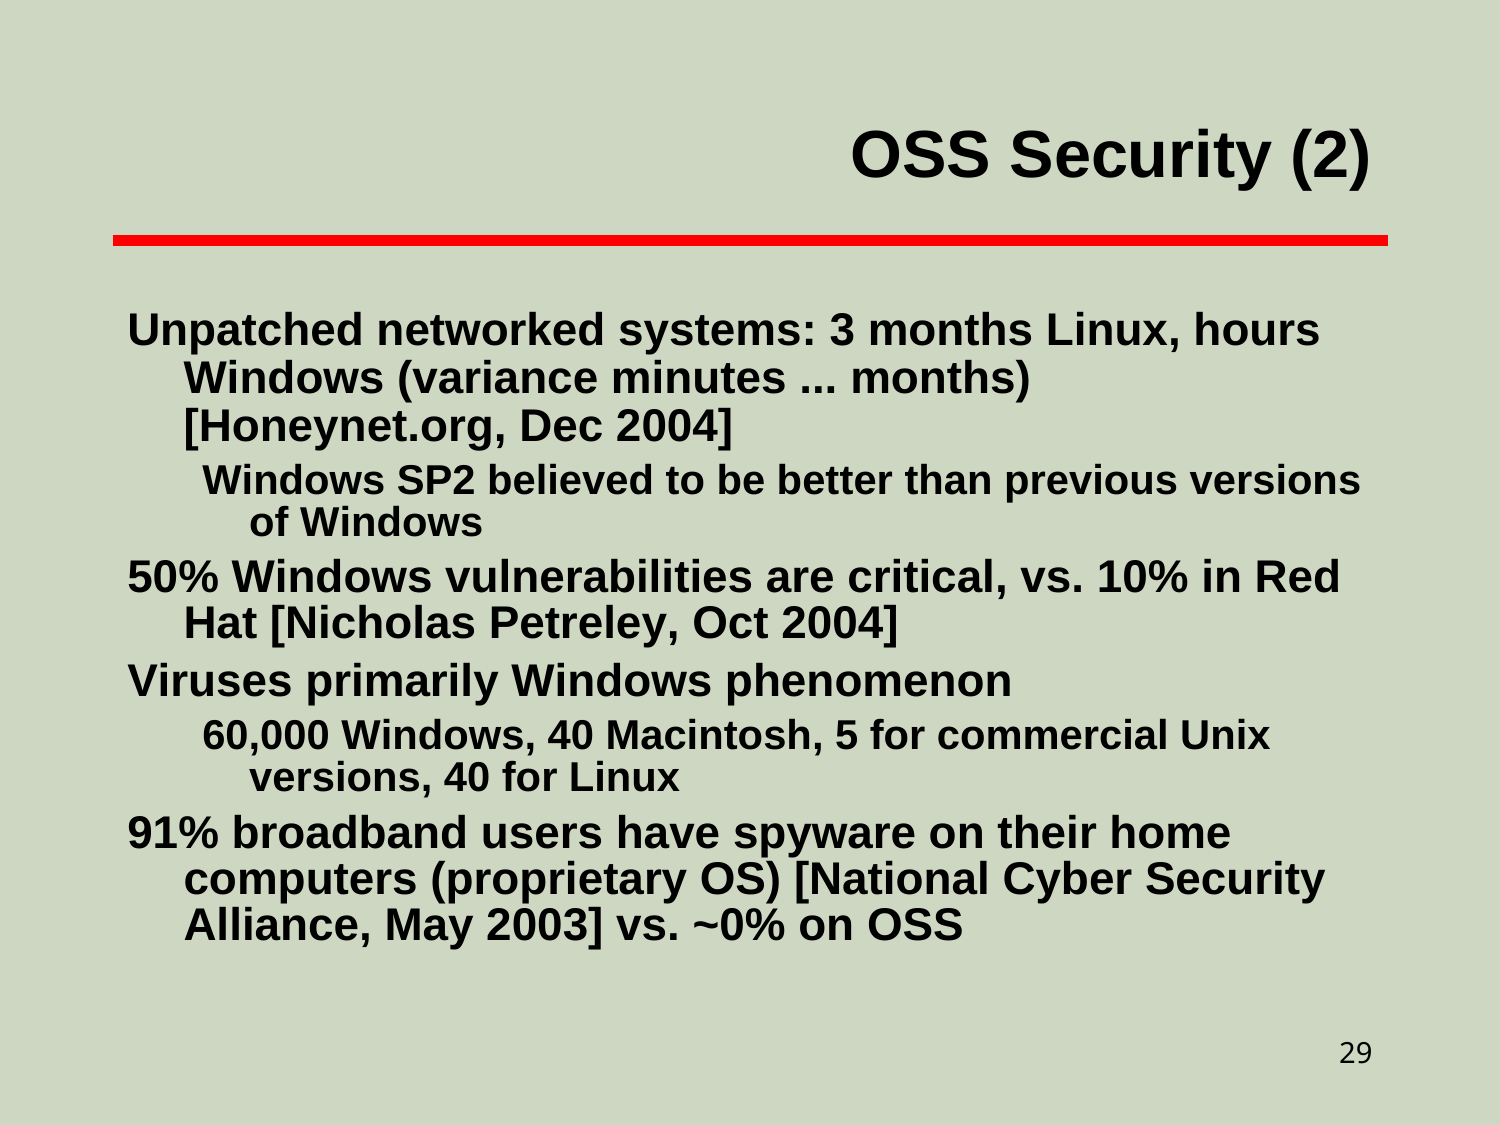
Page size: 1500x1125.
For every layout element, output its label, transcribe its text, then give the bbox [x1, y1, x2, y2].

list Unpatched networked systems: 3 months Linux, hours Windows (variance minutes ... months) [Honeynet.org, Dec 2004] Windows SP2 believed to be better than previous versions of Windows 50% Windows vulnerabilities are critical, vs. 10% in Red Hat [Nicholas Petreley, Oct 2004] Viruses primarily Windows phenomenon 60,000 Windows, 40 Macintosh, 5 for commercial Unix versions, 40 for Linux 91% broadband users have spyware on their home computers (proprietary OS) [National Cyber Security Alliance, May 2003] vs. ~0% on OSS [112, 299, 1388, 1000]
title OSS Security (2) [337, 85, 1388, 224]
